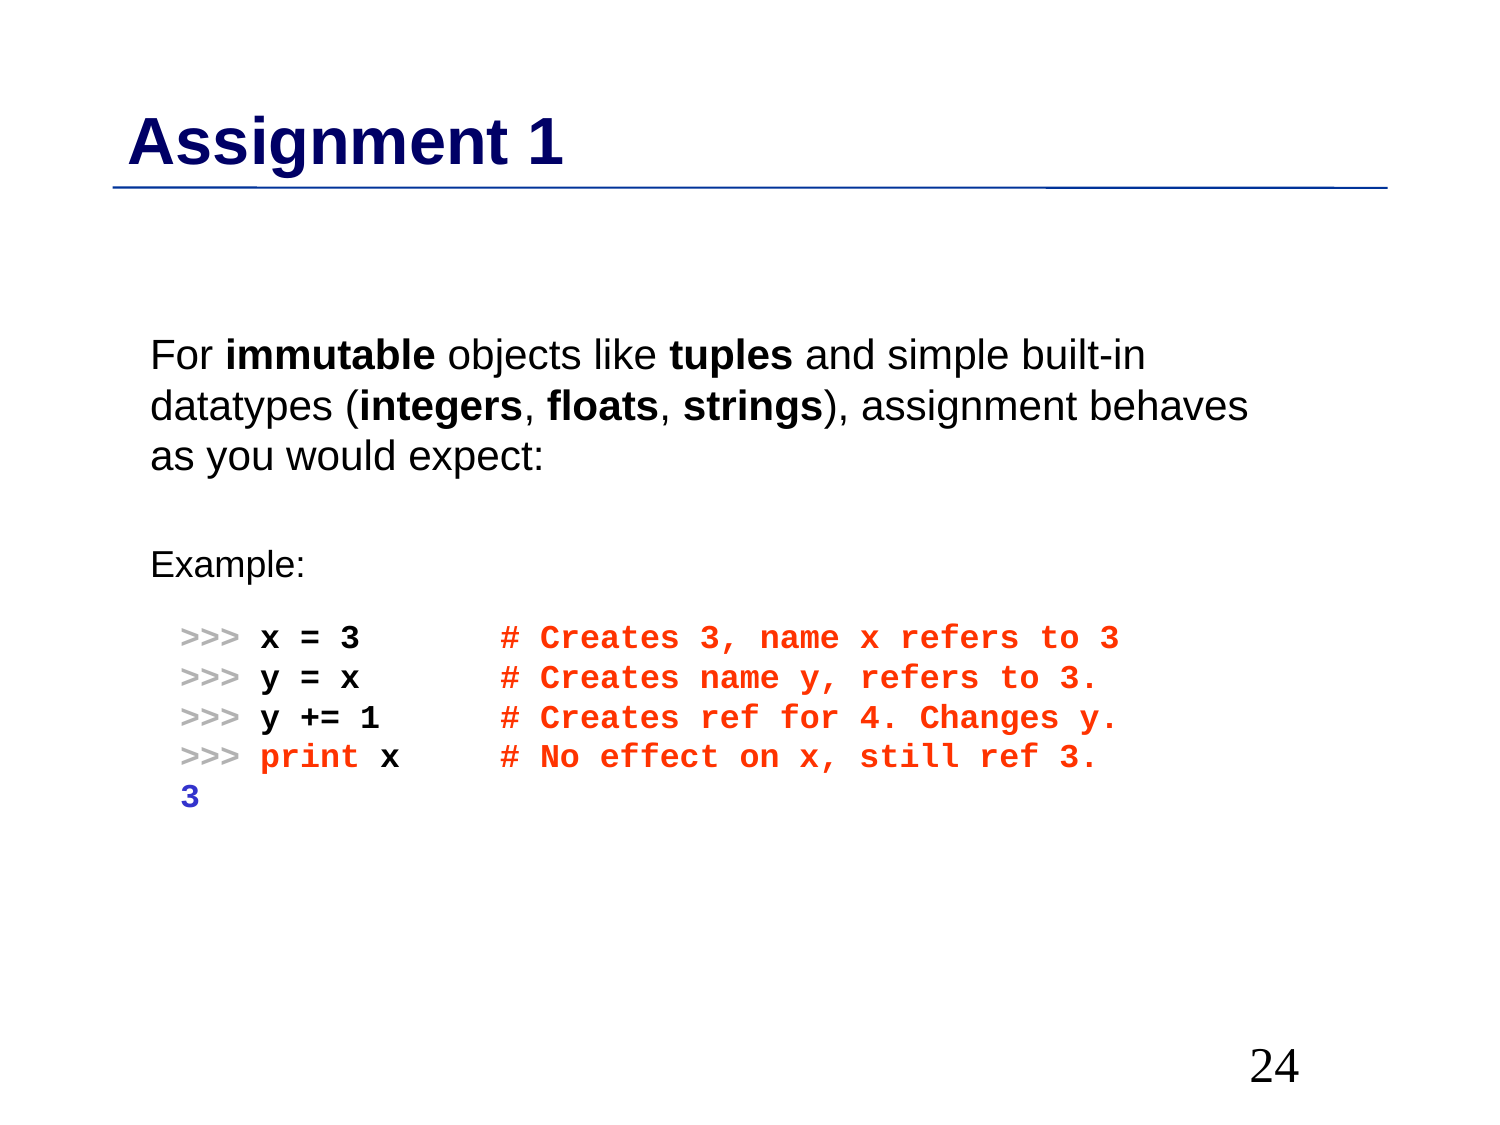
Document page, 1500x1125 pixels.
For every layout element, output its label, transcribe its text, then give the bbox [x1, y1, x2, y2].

text_box <number> [1074, 994, 1387, 1125]
list >>> x = 3 # Creates 3, name x refers to 3 >>> y = x # Creates name y, refers to 3. >>> y += 1 # Creates ref for 4. Changes y. >>> print x # No effect on x, still ref 3. 3 [165, 585, 1186, 823]
text_box For immutable objects like tuples and simple built-in datatypes (integers, floats, strings), assignment behaves as you would expect: [150, 327, 1261, 480]
title Assignment 1 [112, 89, 1388, 185]
text_box Example: [150, 539, 336, 597]
